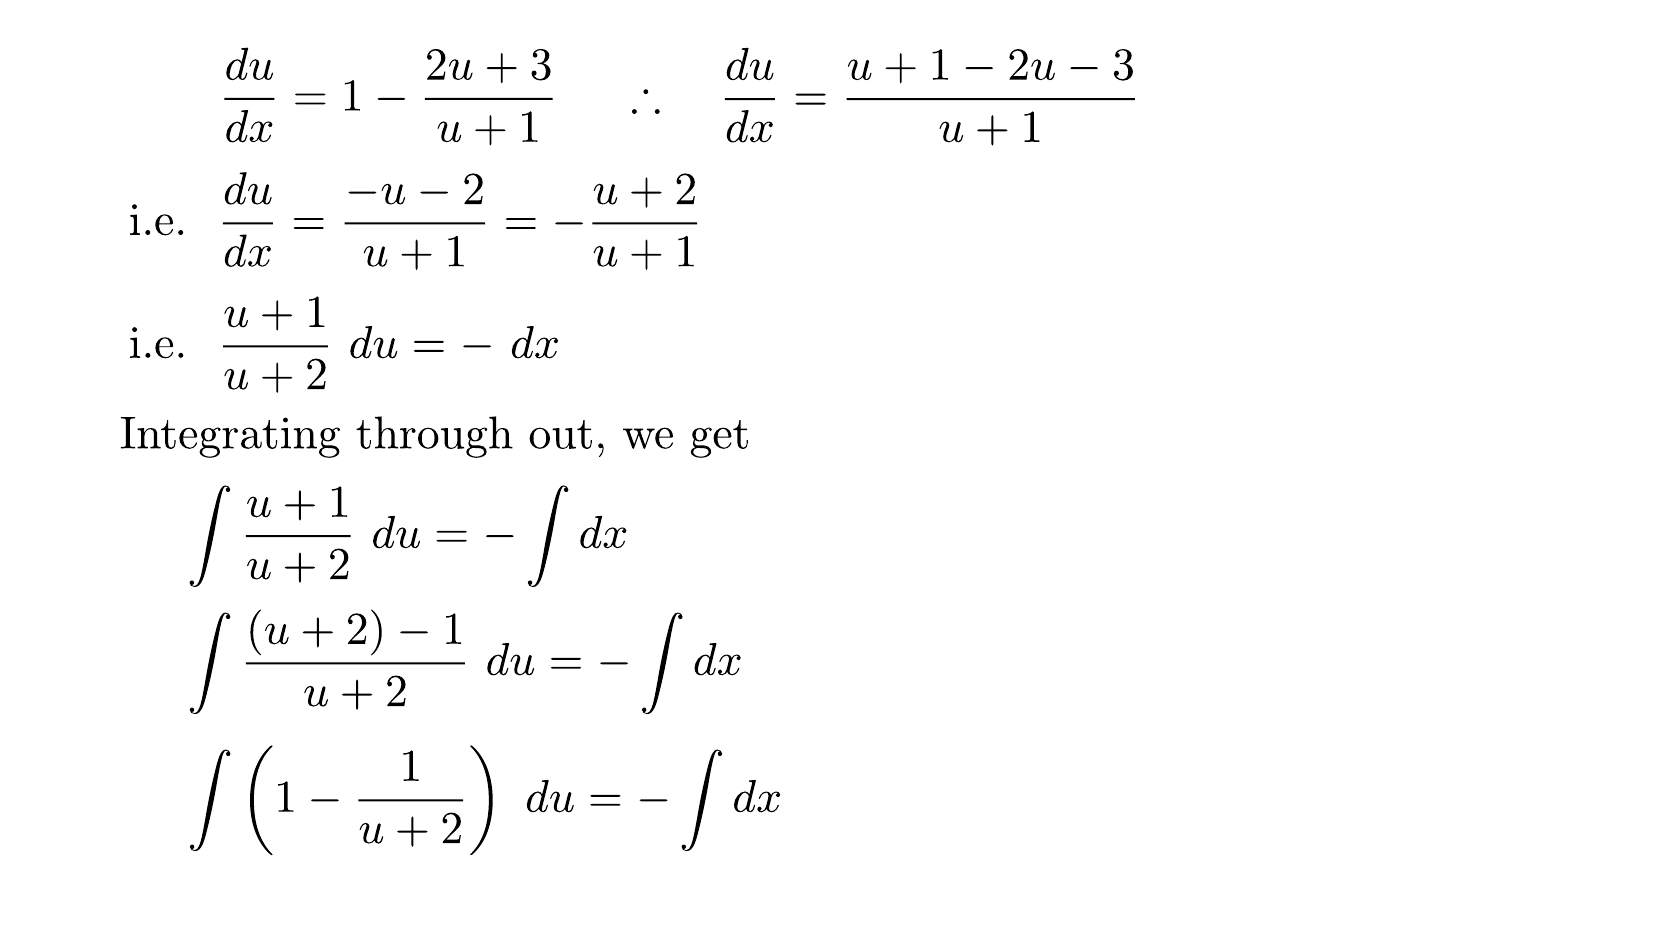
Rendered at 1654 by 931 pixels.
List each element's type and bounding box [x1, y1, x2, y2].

text_box [189, 609, 741, 715]
text_box [130, 172, 698, 271]
text_box [631, 47, 1135, 146]
subtitle [47, 35, 1619, 875]
text_box [130, 296, 559, 393]
text_box [224, 47, 553, 146]
text_box [120, 416, 748, 458]
text_box [189, 745, 781, 856]
text_box [189, 485, 627, 588]
